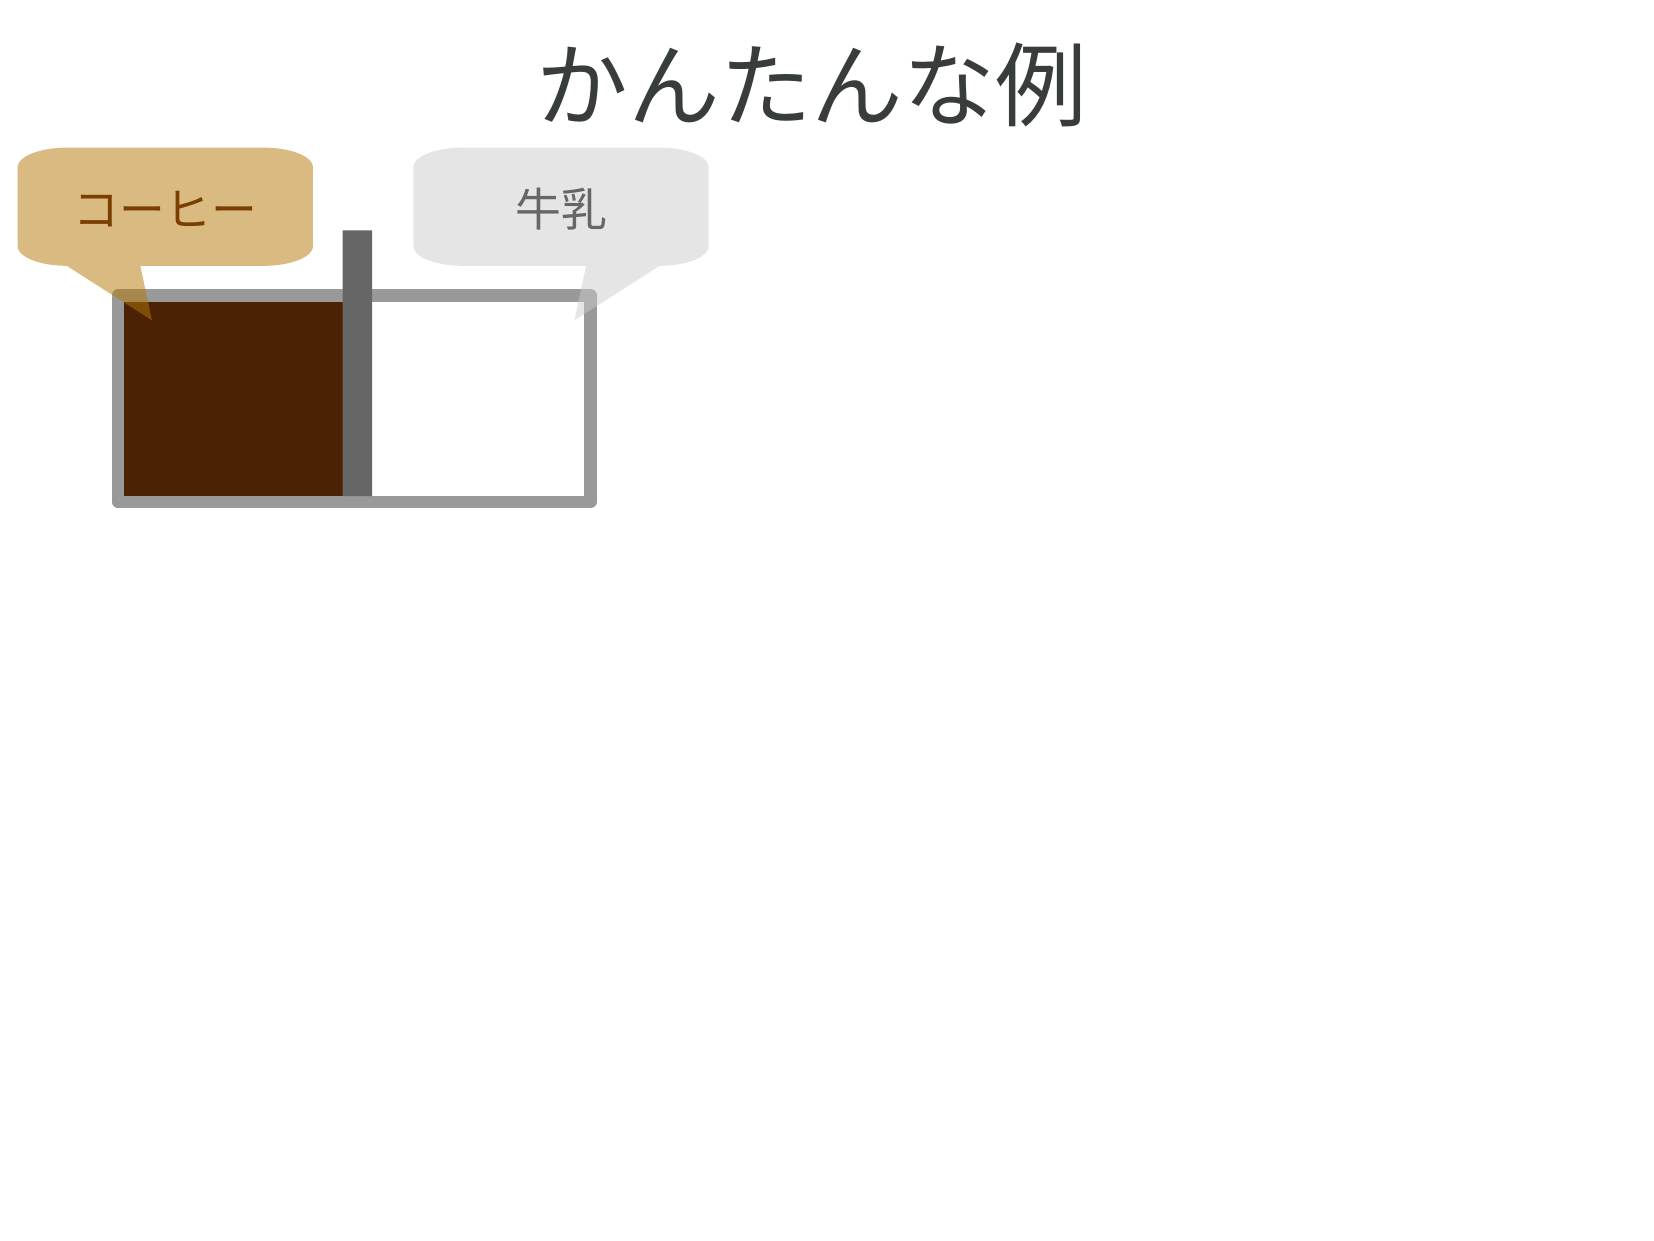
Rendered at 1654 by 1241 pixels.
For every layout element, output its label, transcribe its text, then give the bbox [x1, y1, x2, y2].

text_box [124, 230, 584, 497]
text_box コーヒー [17, 147, 313, 321]
text_box 牛乳 [413, 147, 709, 321]
title かんたんな例 [29, 5, 1595, 154]
